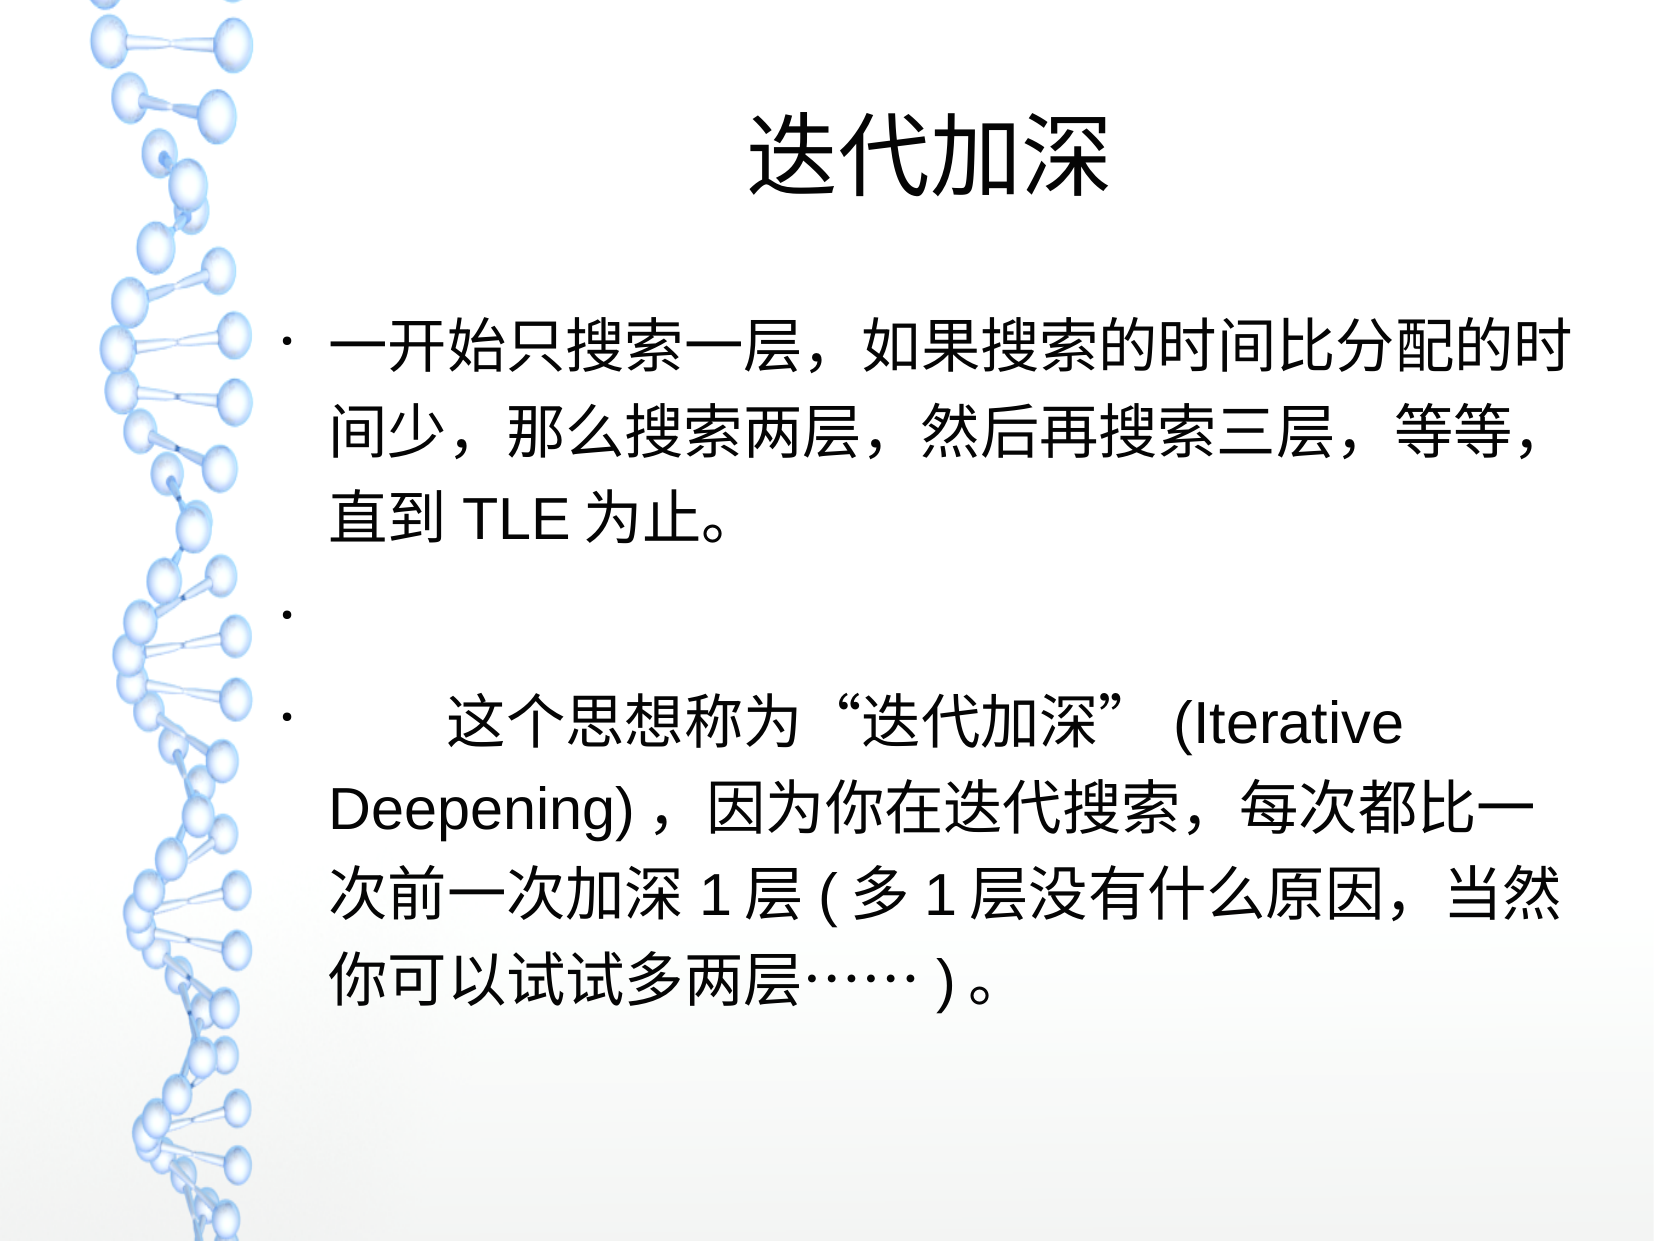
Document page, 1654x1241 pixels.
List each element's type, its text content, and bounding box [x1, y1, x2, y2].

title 迭代加深 [265, 47, 1595, 252]
picture [0, 0, 1654, 1241]
list 一开始只搜索一层，如果搜索的时间比分配的时间少，那么搜索两层，然后再搜索三层，等等，直到TLE为止。 这个思想称为“迭代加深”(Iterative Deepening)，因为你在迭代搜索，每次都比一次前一次加深1层(多1层没有什么原因，当然你可以试试多两层……)。 [265, 299, 1595, 1019]
